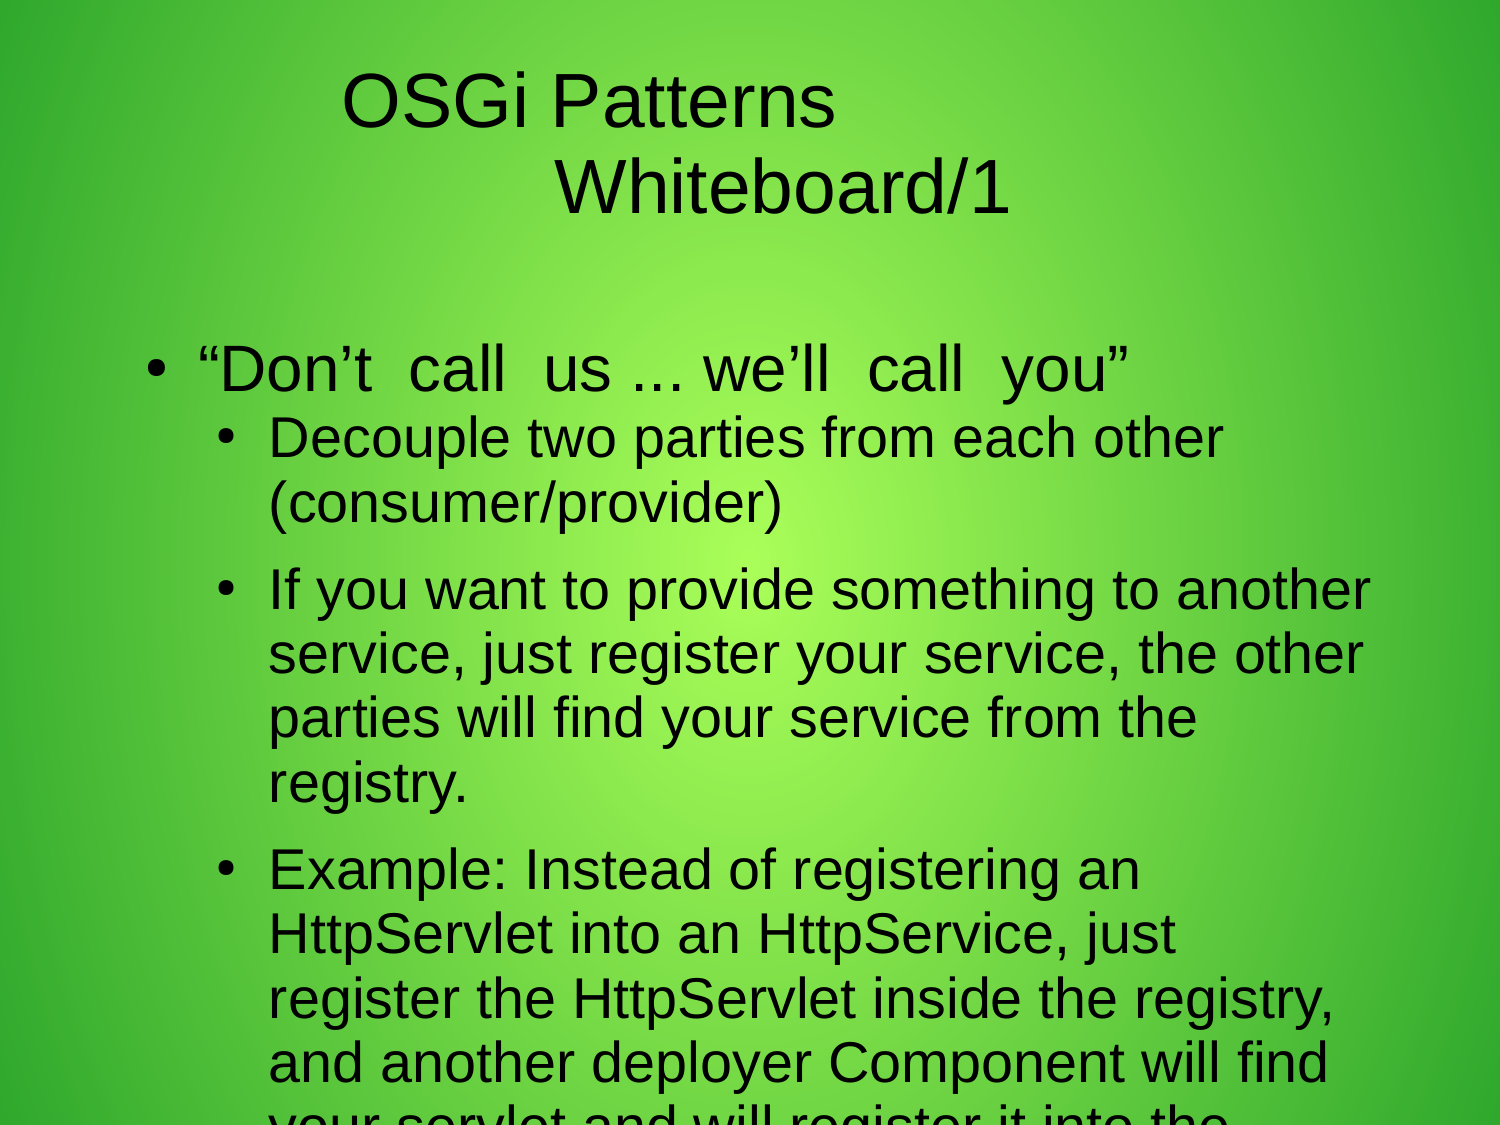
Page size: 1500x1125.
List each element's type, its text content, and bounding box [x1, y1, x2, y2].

list “Don’t call us ... we’ll call you” Decouple two parties from each other (consumer/provider) If you want to provide something to another service, just register your service, the other parties will find your service from the registry. Example: Instead of registering an HttpServlet into an HttpService, just register the HttpServlet inside the registry, and another deployer Component will find your servlet and will register it into the HttpService. [112, 324, 1388, 947]
title OSGi Patterns Whiteboard/1 [112, 42, 1454, 246]
